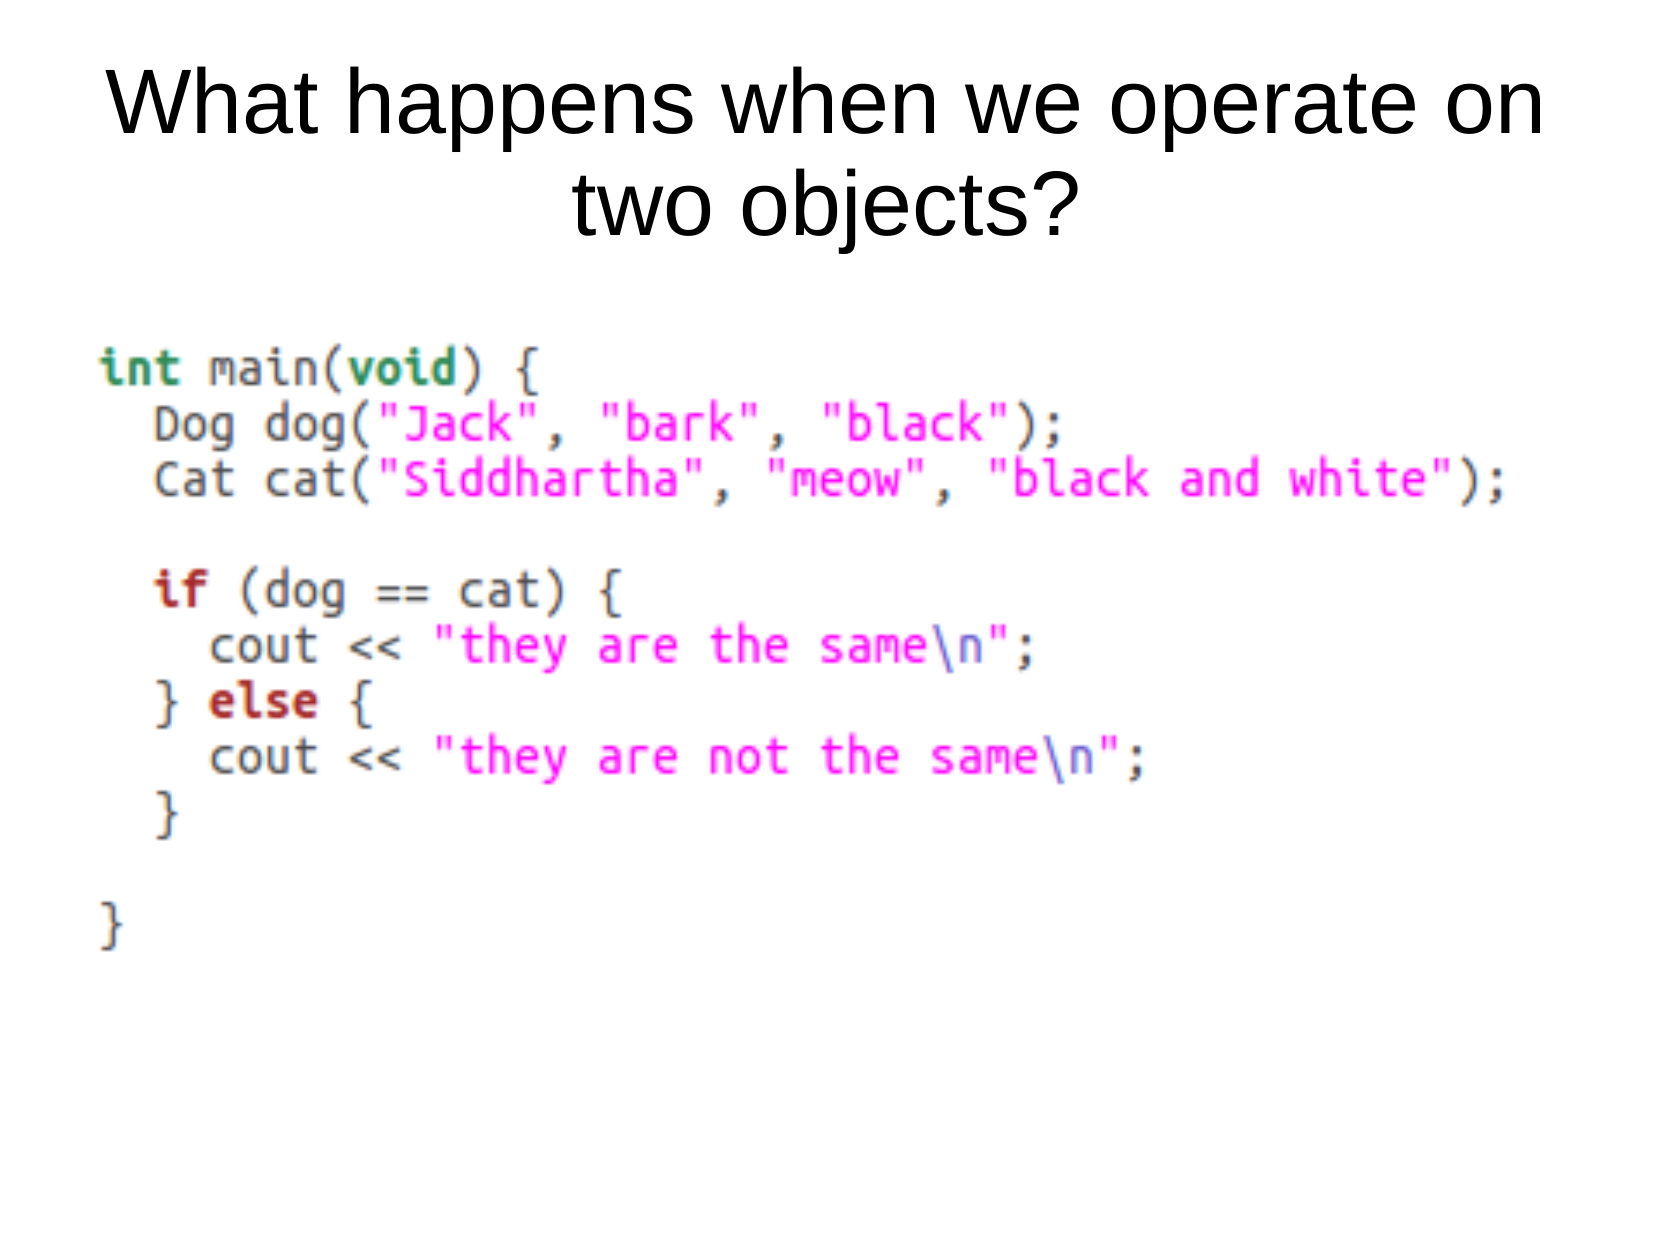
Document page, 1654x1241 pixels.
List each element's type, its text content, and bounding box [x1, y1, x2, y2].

title What happens when we operate on two objects? [82, 49, 1571, 257]
picture [82, 331, 1571, 969]
